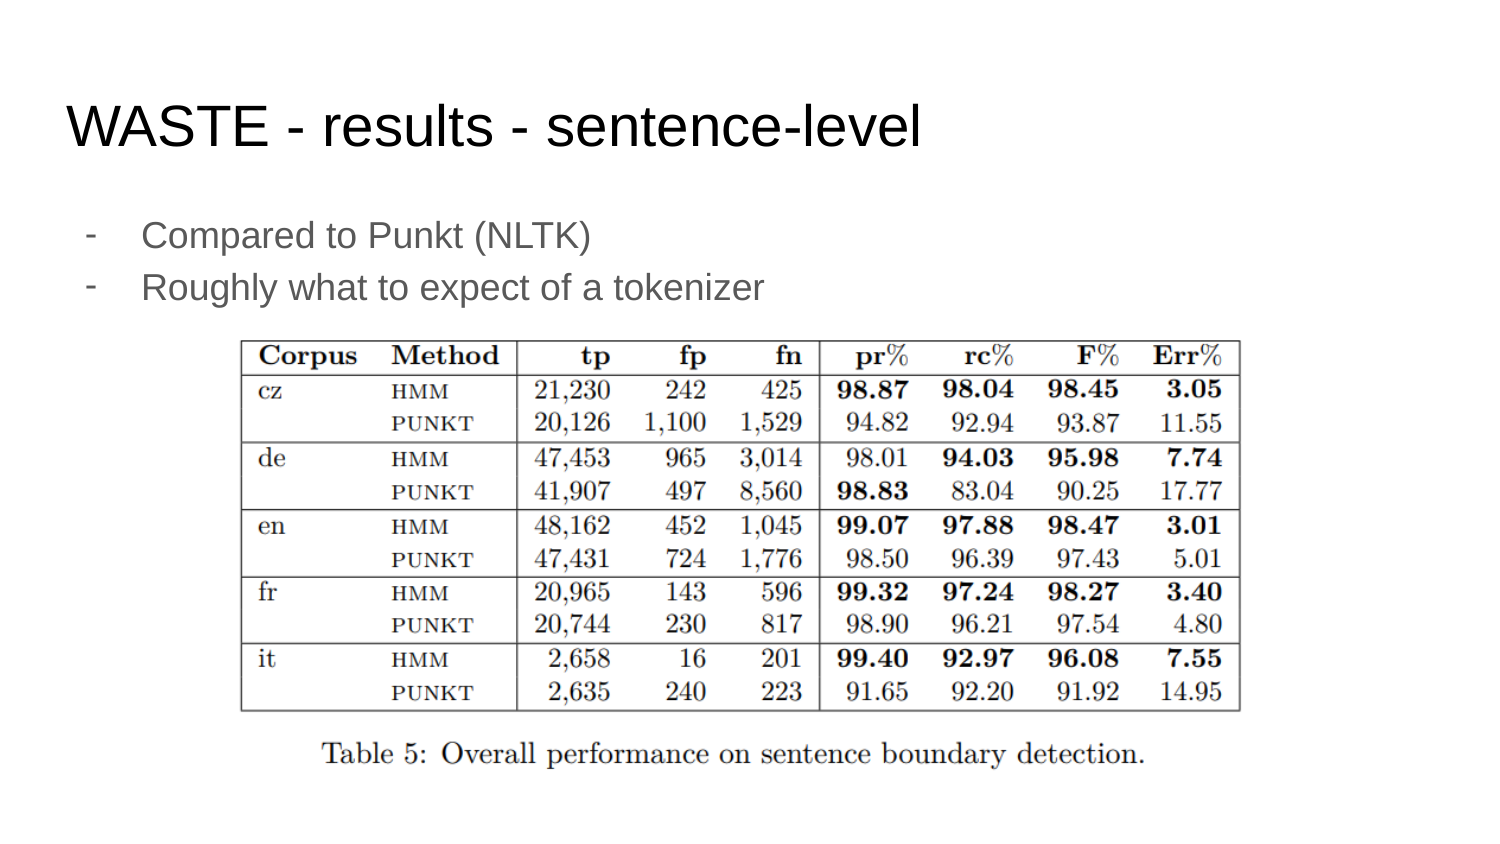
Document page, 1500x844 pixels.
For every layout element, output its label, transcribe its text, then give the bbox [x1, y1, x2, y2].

list Compared to Punkt (NLTK) Roughly what to expect of a tokenizer [51, 189, 1449, 328]
title WASTE - results - sentence-level [51, 72, 1449, 167]
picture [215, 325, 1285, 775]
